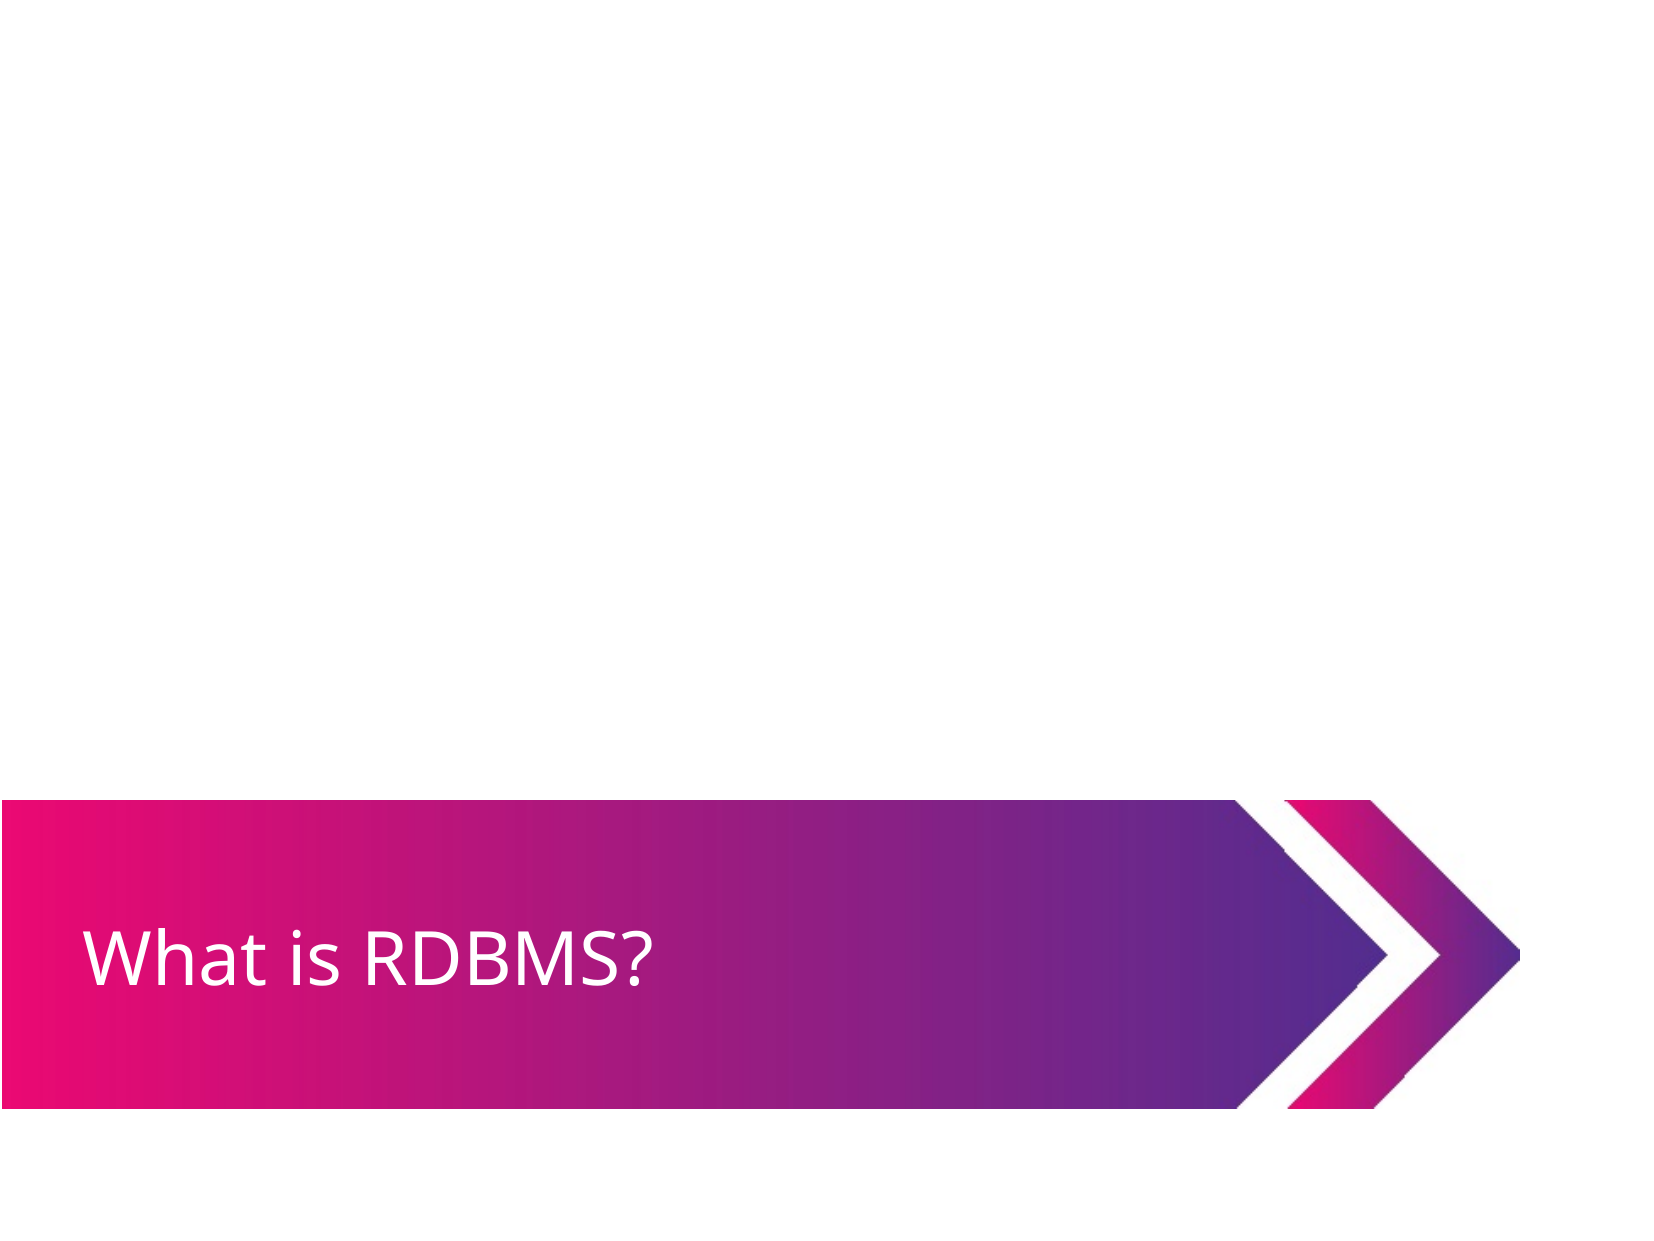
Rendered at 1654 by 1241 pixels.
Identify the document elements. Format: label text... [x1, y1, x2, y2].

picture [2, 800, 1520, 1109]
title What is RDBMS? [82, 852, 1396, 1060]
